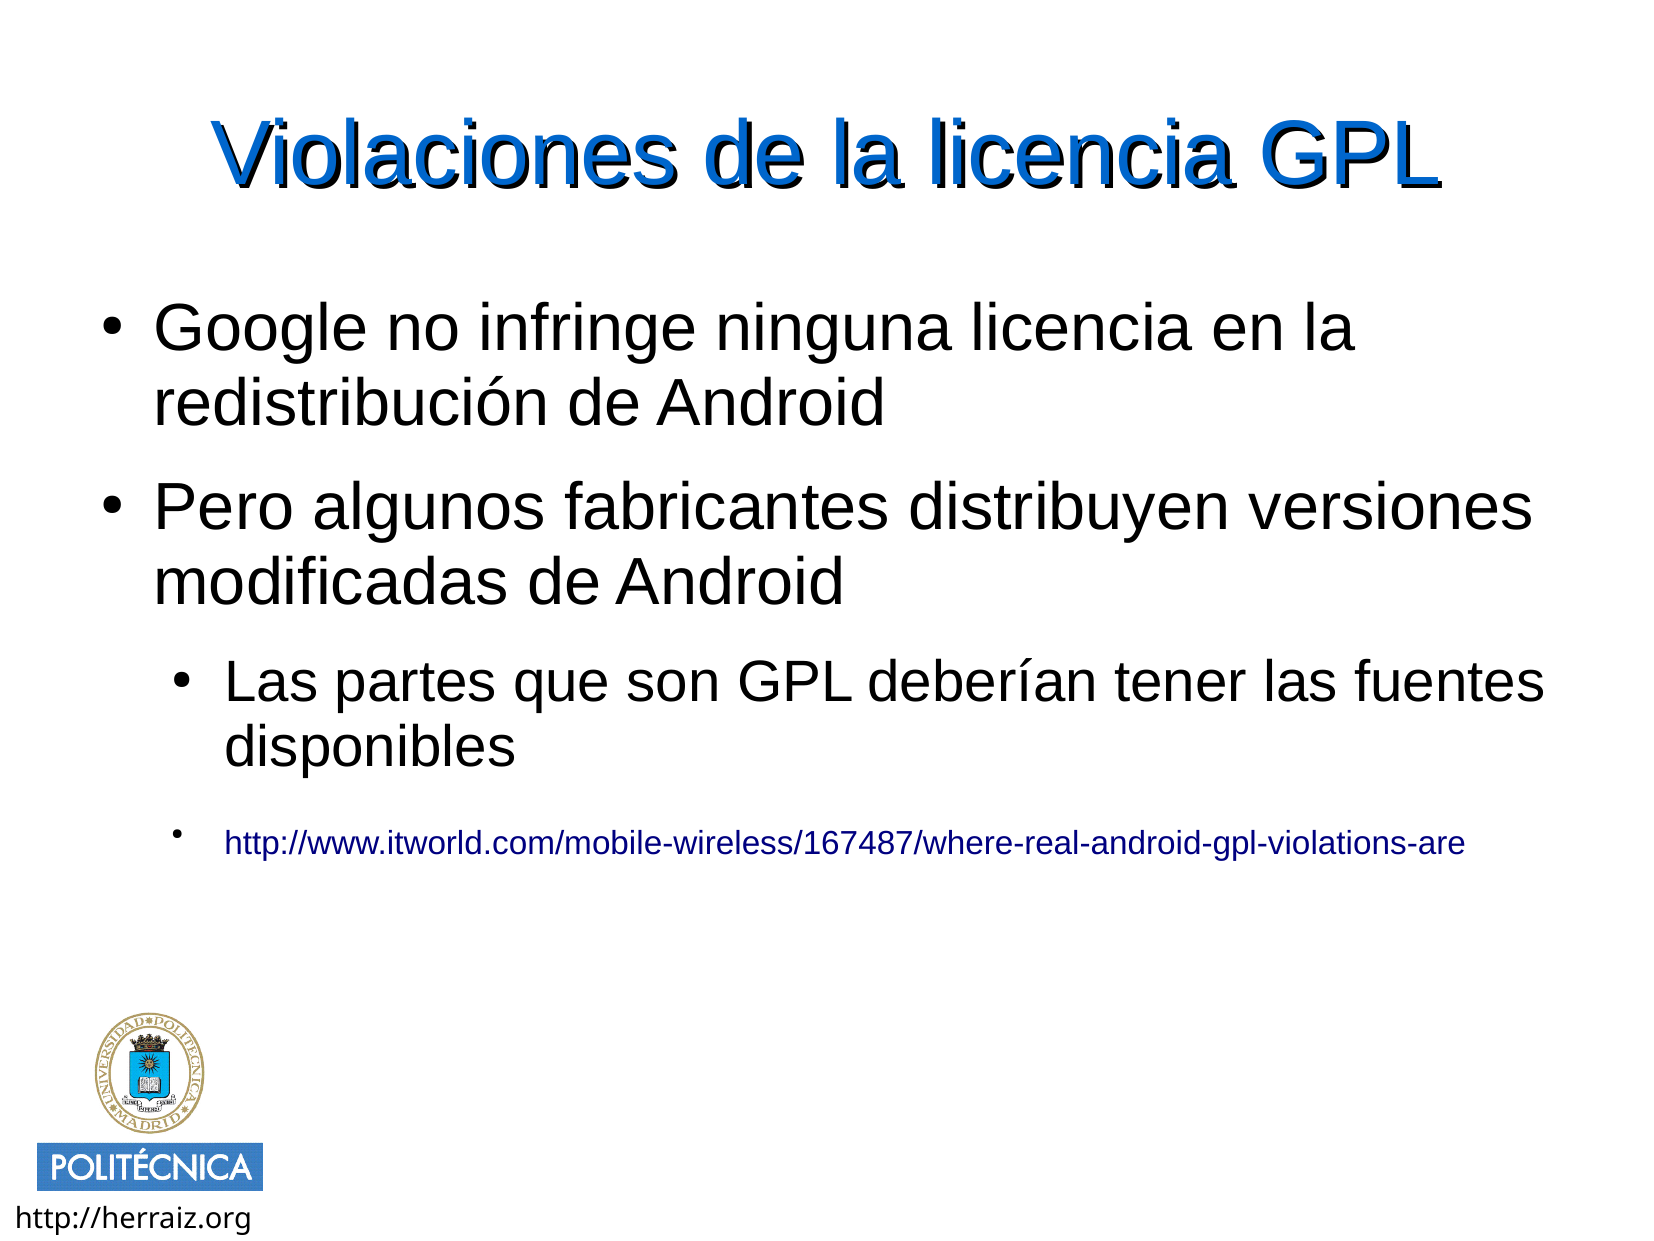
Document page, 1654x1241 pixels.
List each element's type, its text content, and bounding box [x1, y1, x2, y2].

title Violaciones de la licencia GPL [82, 49, 1571, 257]
list Google no infringe ninguna licencia en la redistribución de Android Pero algunos fabricantes distribuyen versiones modificadas de Android Las partes que son GPL deberían tener las fuentes disponibles http://www.itworld.com/mobile-wireless/167487/where-real-android-gpl-violations-are [82, 290, 1571, 1109]
picture [37, 1012, 263, 1191]
